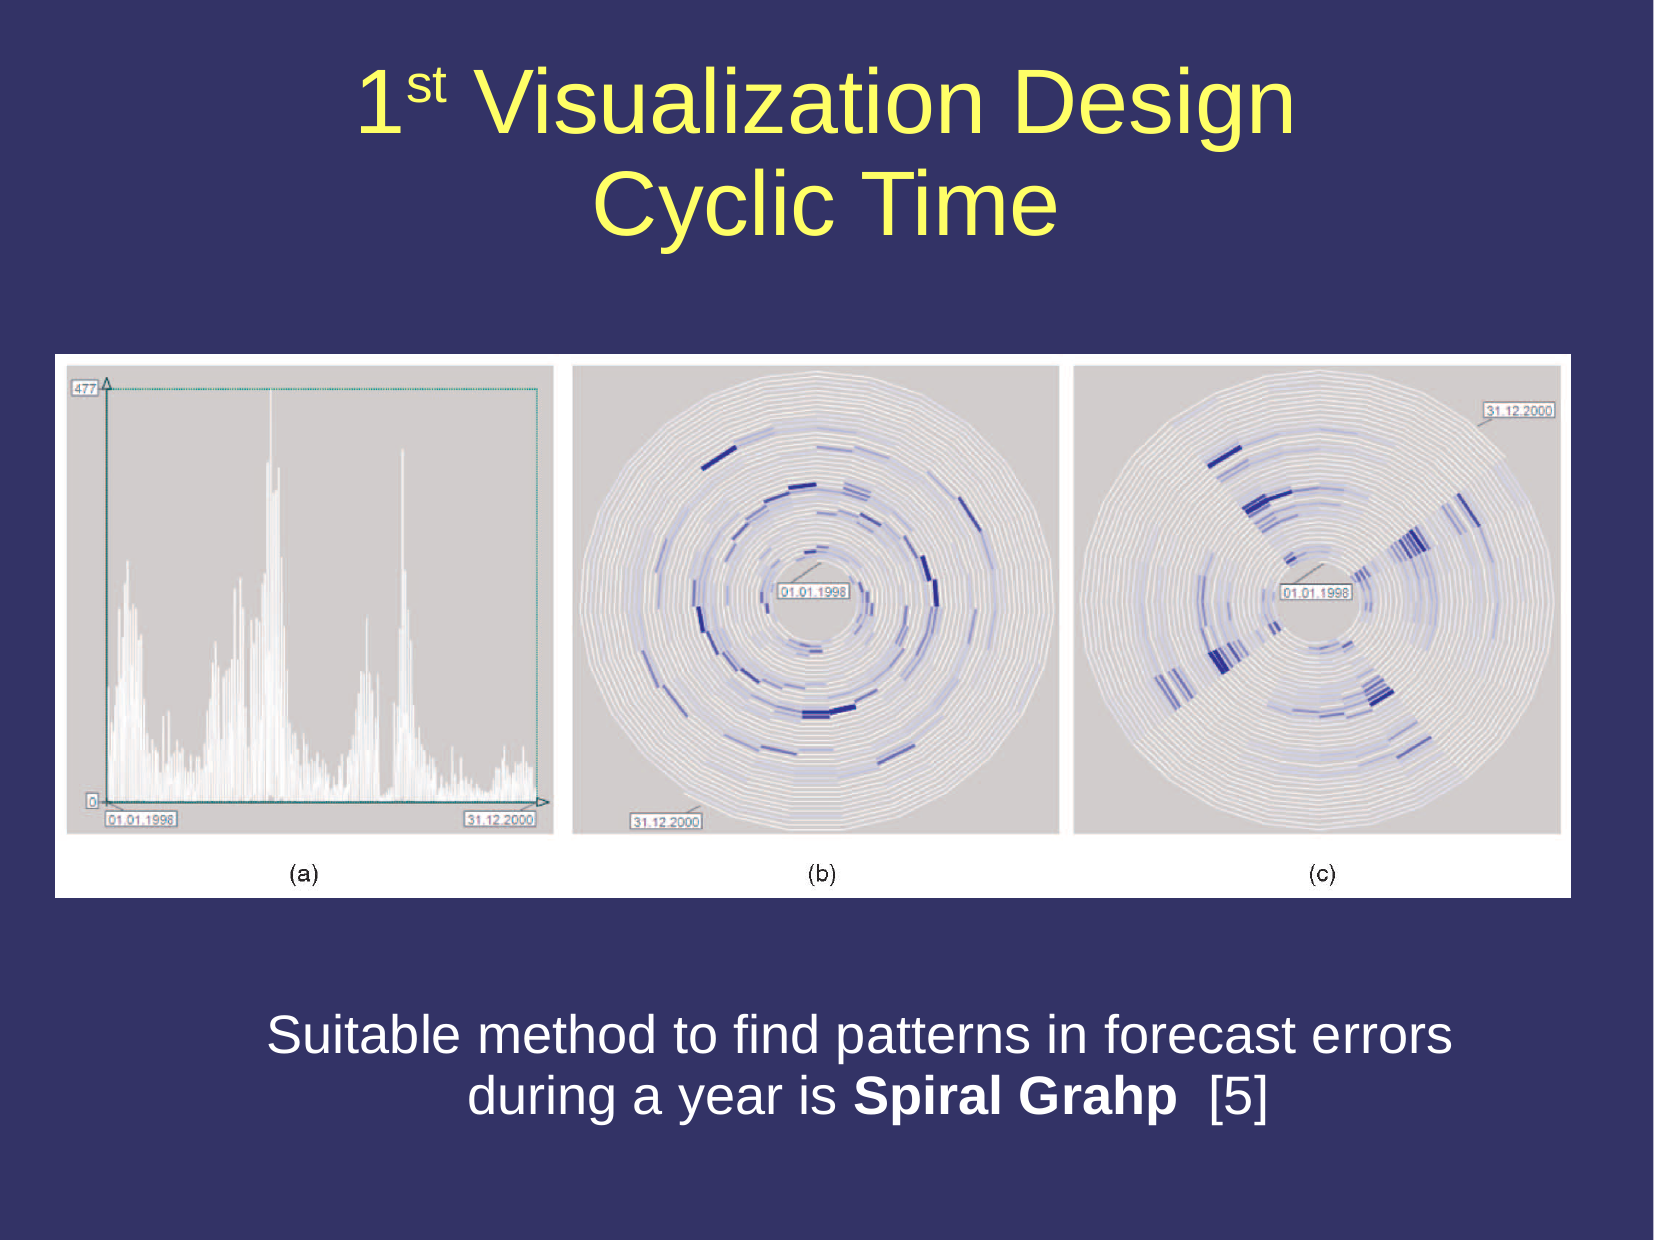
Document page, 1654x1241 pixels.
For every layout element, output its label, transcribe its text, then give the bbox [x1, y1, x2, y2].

title 1st Visualization Design Cyclic Time [82, 48, 1571, 258]
text_box Suitable method to find patterns in forecast errors during a year is Spiral Grahp [5] [248, 997, 1489, 1135]
picture [55, 354, 1571, 898]
